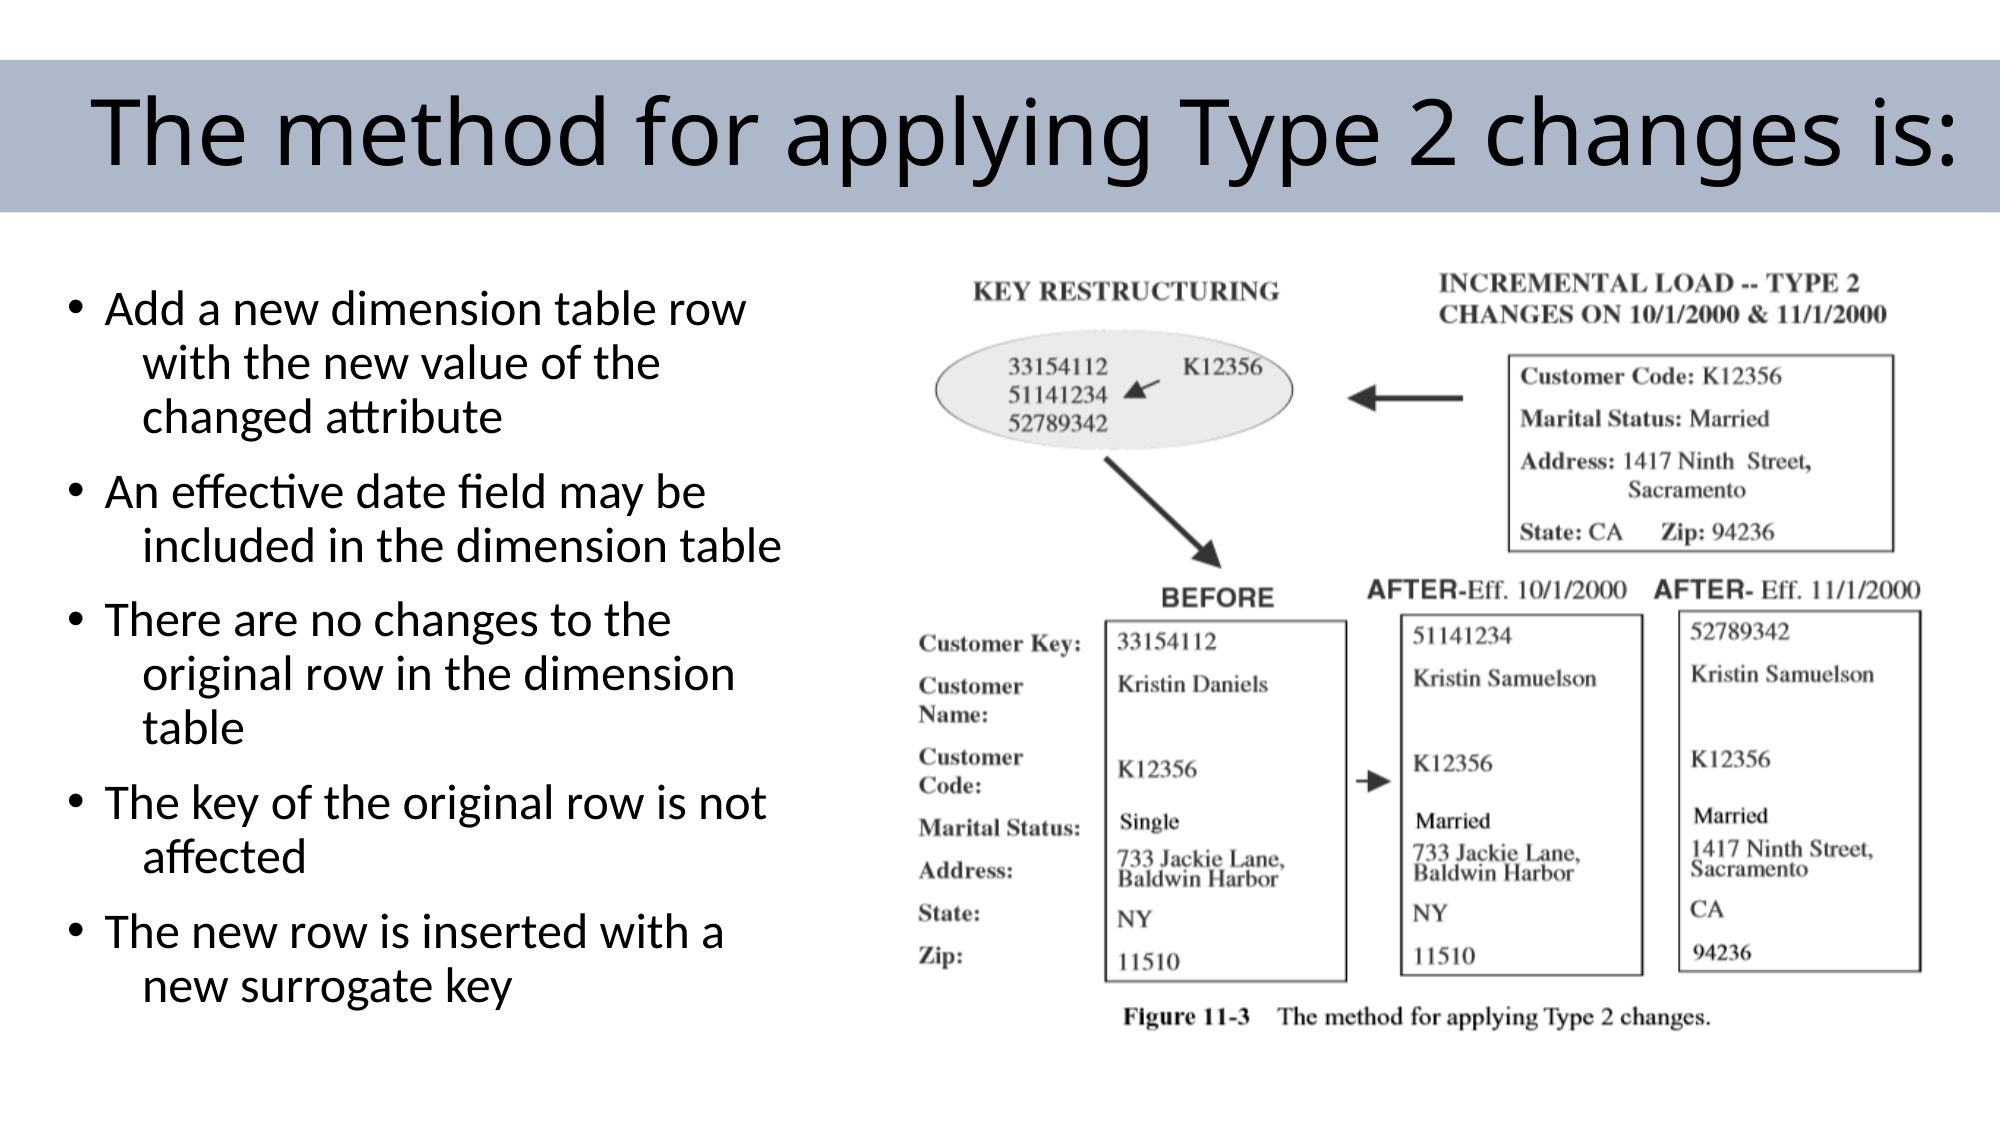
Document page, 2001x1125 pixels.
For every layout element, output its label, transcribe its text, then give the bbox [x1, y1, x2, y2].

list Add a new dimension table row with the new value of the changed attribute An effective date field may be included in the dimension table There are no changes to the original row in the dimension table The key of the original row is not affected The new row is inserted with a new surrogate key [52, 274, 822, 1033]
title The method for applying Type 2 changes is: [0, 59, 2000, 213]
picture [890, 259, 1948, 1048]
